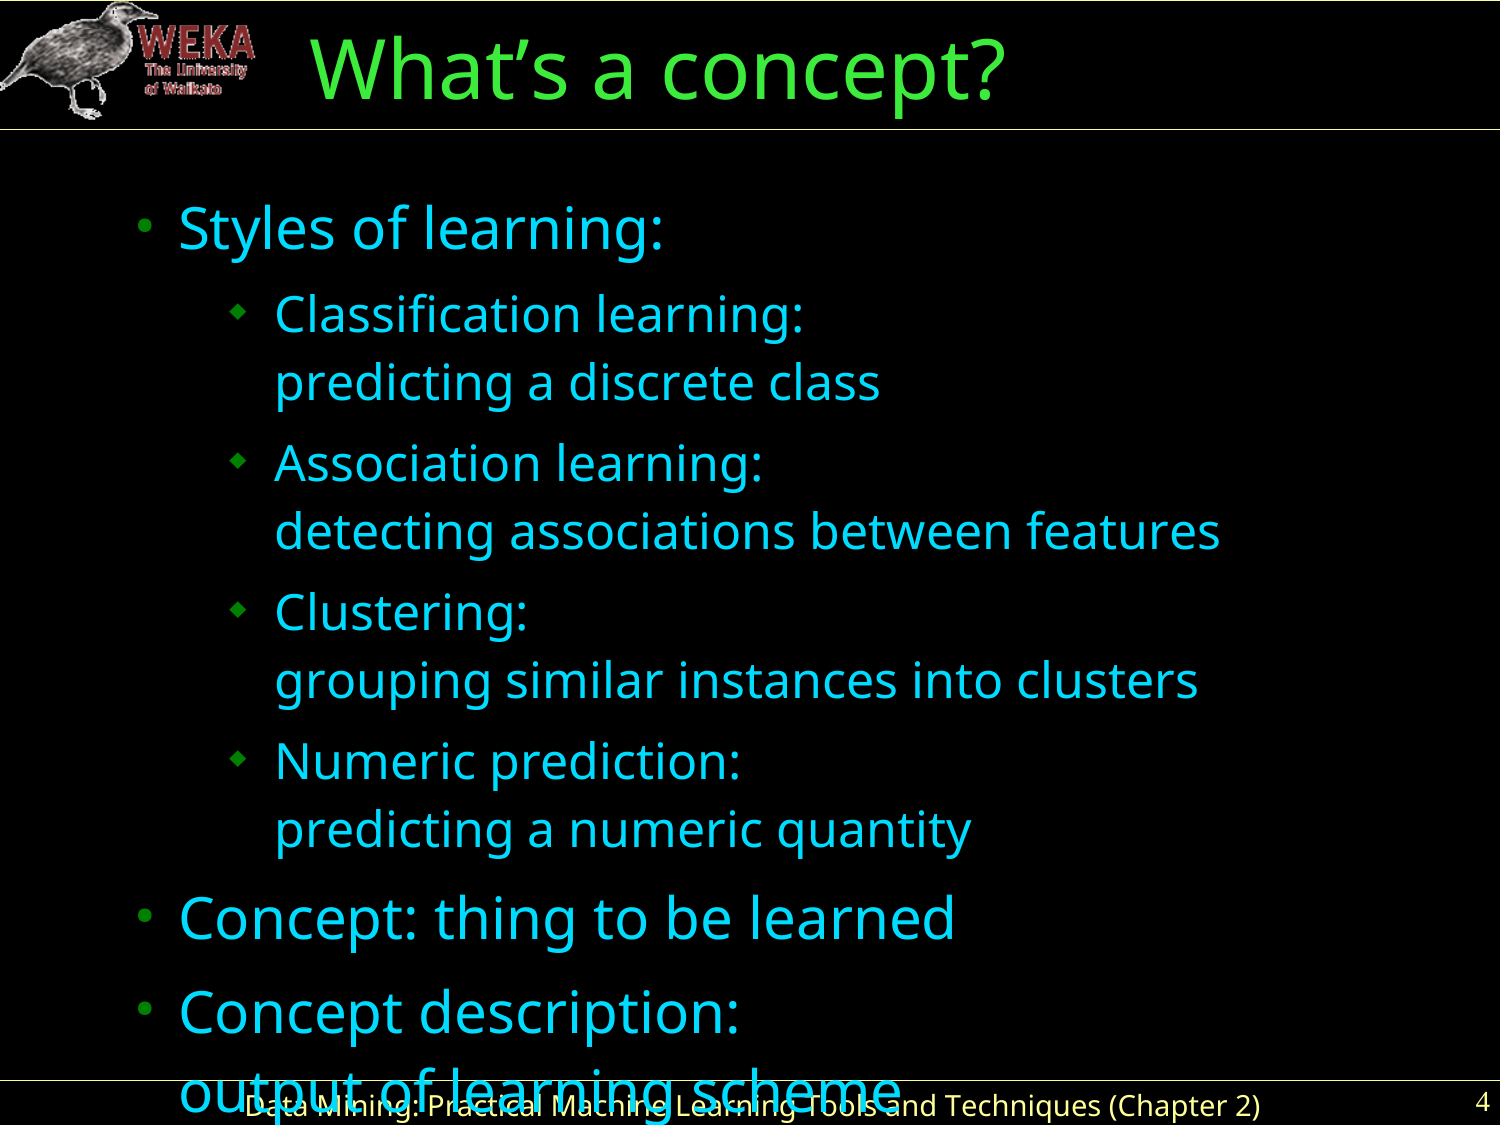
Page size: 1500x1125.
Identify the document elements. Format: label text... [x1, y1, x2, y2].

picture [0, 1, 266, 129]
title What’s a concept? [295, 0, 1500, 148]
text_box Styles of learning: Classification learning: predicting a discrete class Association learning: detecting associations between features Clustering: grouping similar instances into clusters Numeric prediction: predicting a numeric quantity Concept: thing to be learned Concept description: output of learning scheme [120, 180, 1359, 986]
